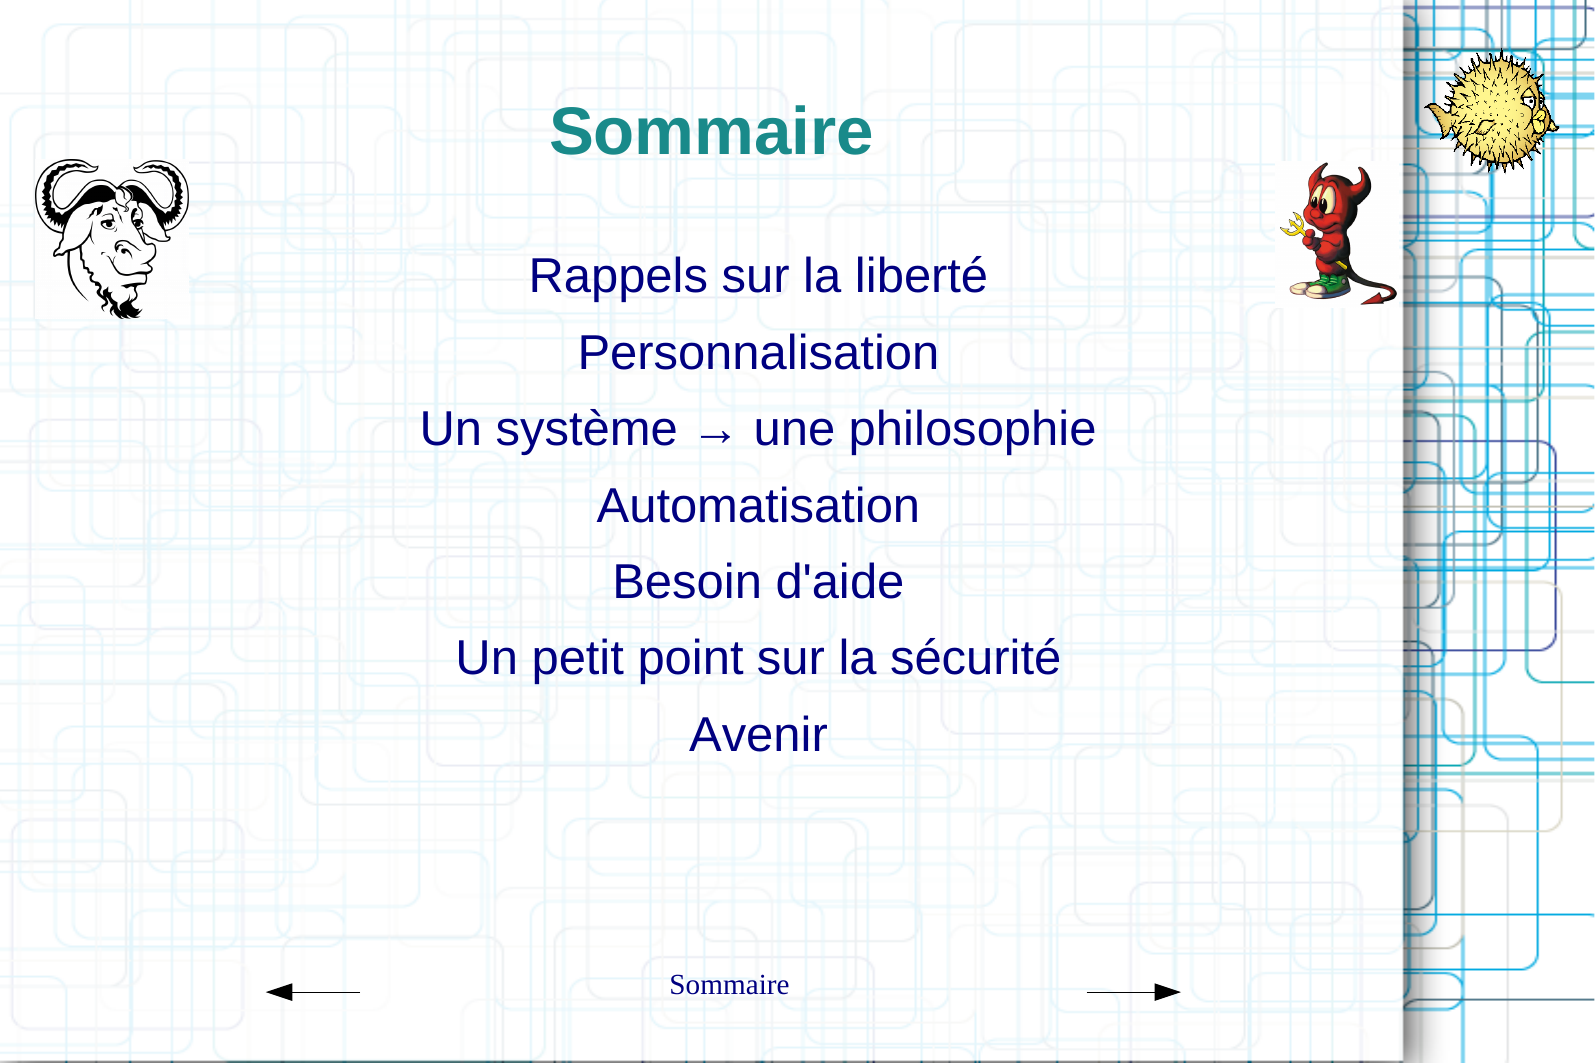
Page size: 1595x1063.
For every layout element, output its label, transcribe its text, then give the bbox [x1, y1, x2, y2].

picture [0, 0, 1595, 1063]
list Rappels sur la liberté Personnalisation Un système → une philosophie Automatisation Besoin d'aide Un petit point sur la sécurité Avenir [79, 248, 1367, 1063]
title Sommaire [56, 42, 1367, 220]
